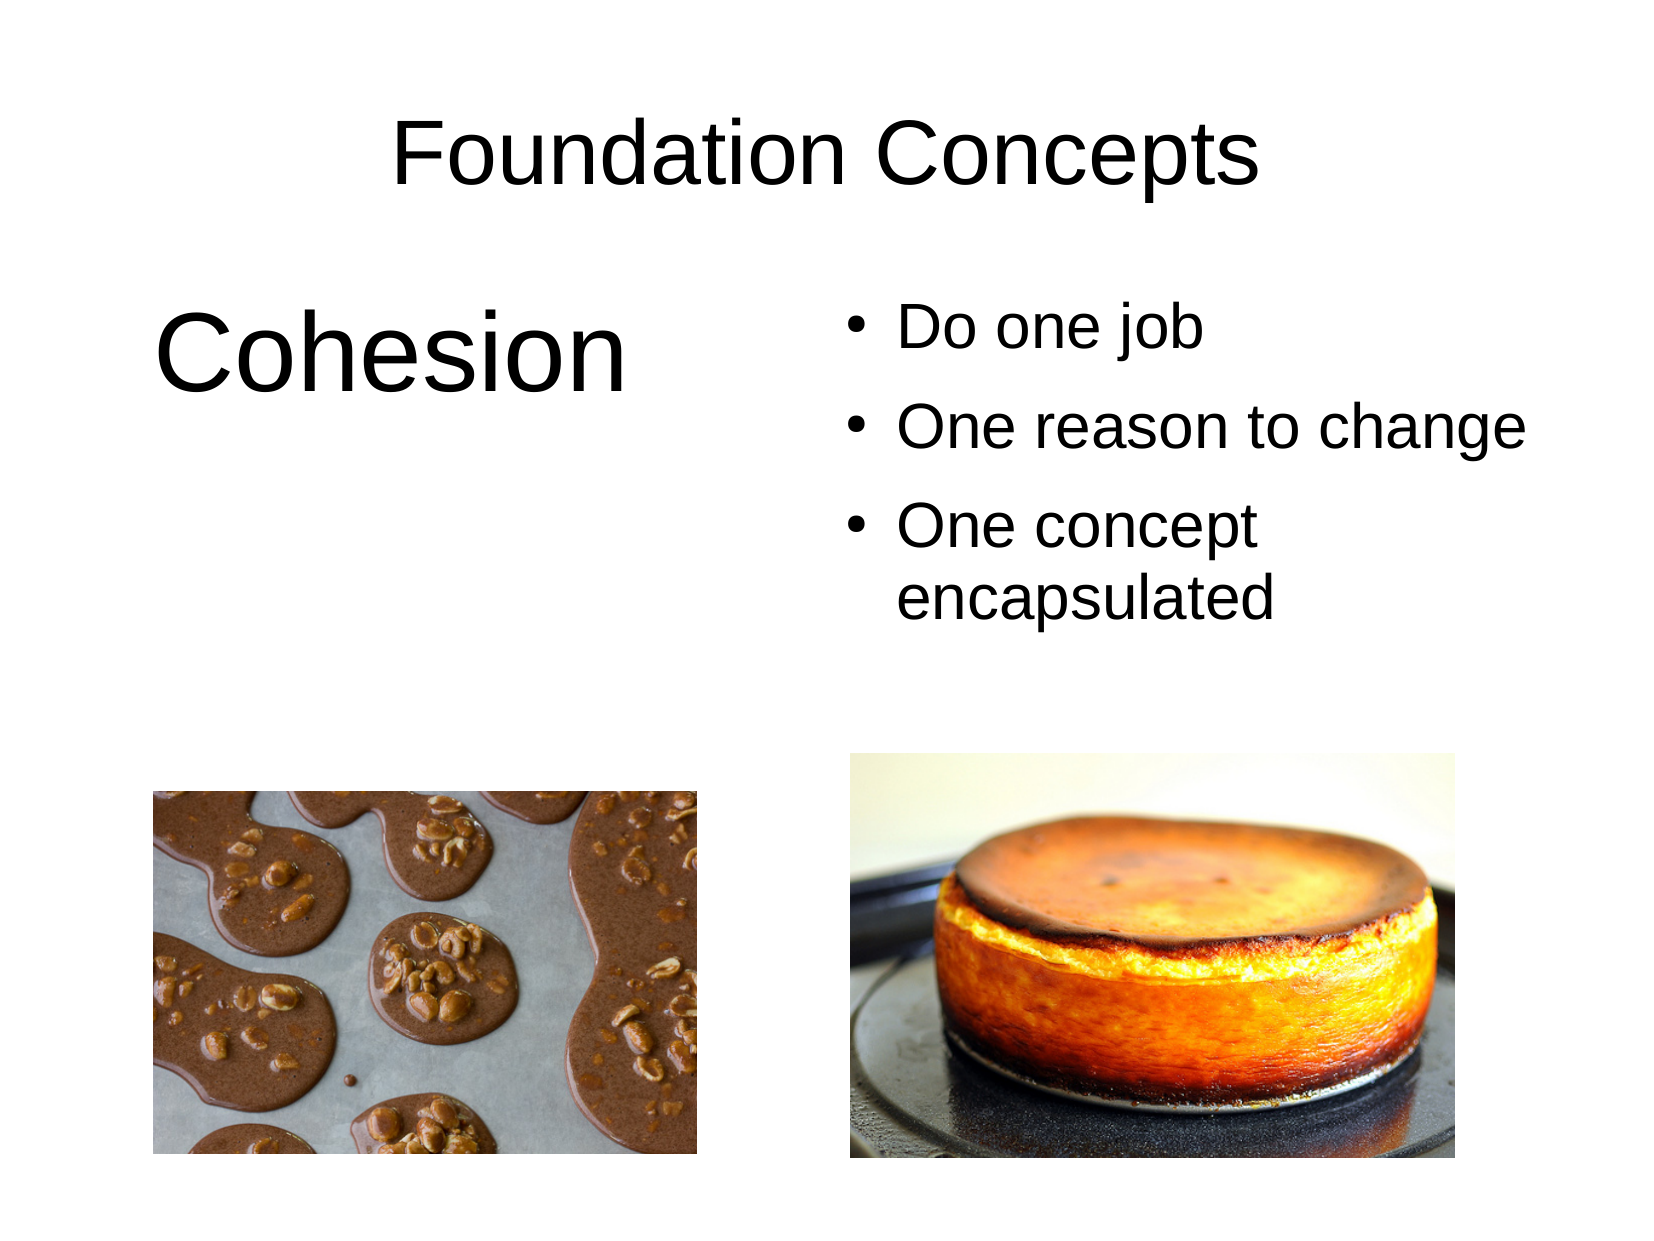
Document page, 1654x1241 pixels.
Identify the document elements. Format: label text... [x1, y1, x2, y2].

picture [153, 791, 697, 1154]
picture [850, 753, 1455, 1158]
list Cohesion [82, 290, 793, 634]
list Do one job One reason to change One concept encapsulated [828, 290, 1539, 697]
title Foundation Concepts [82, 49, 1571, 257]
